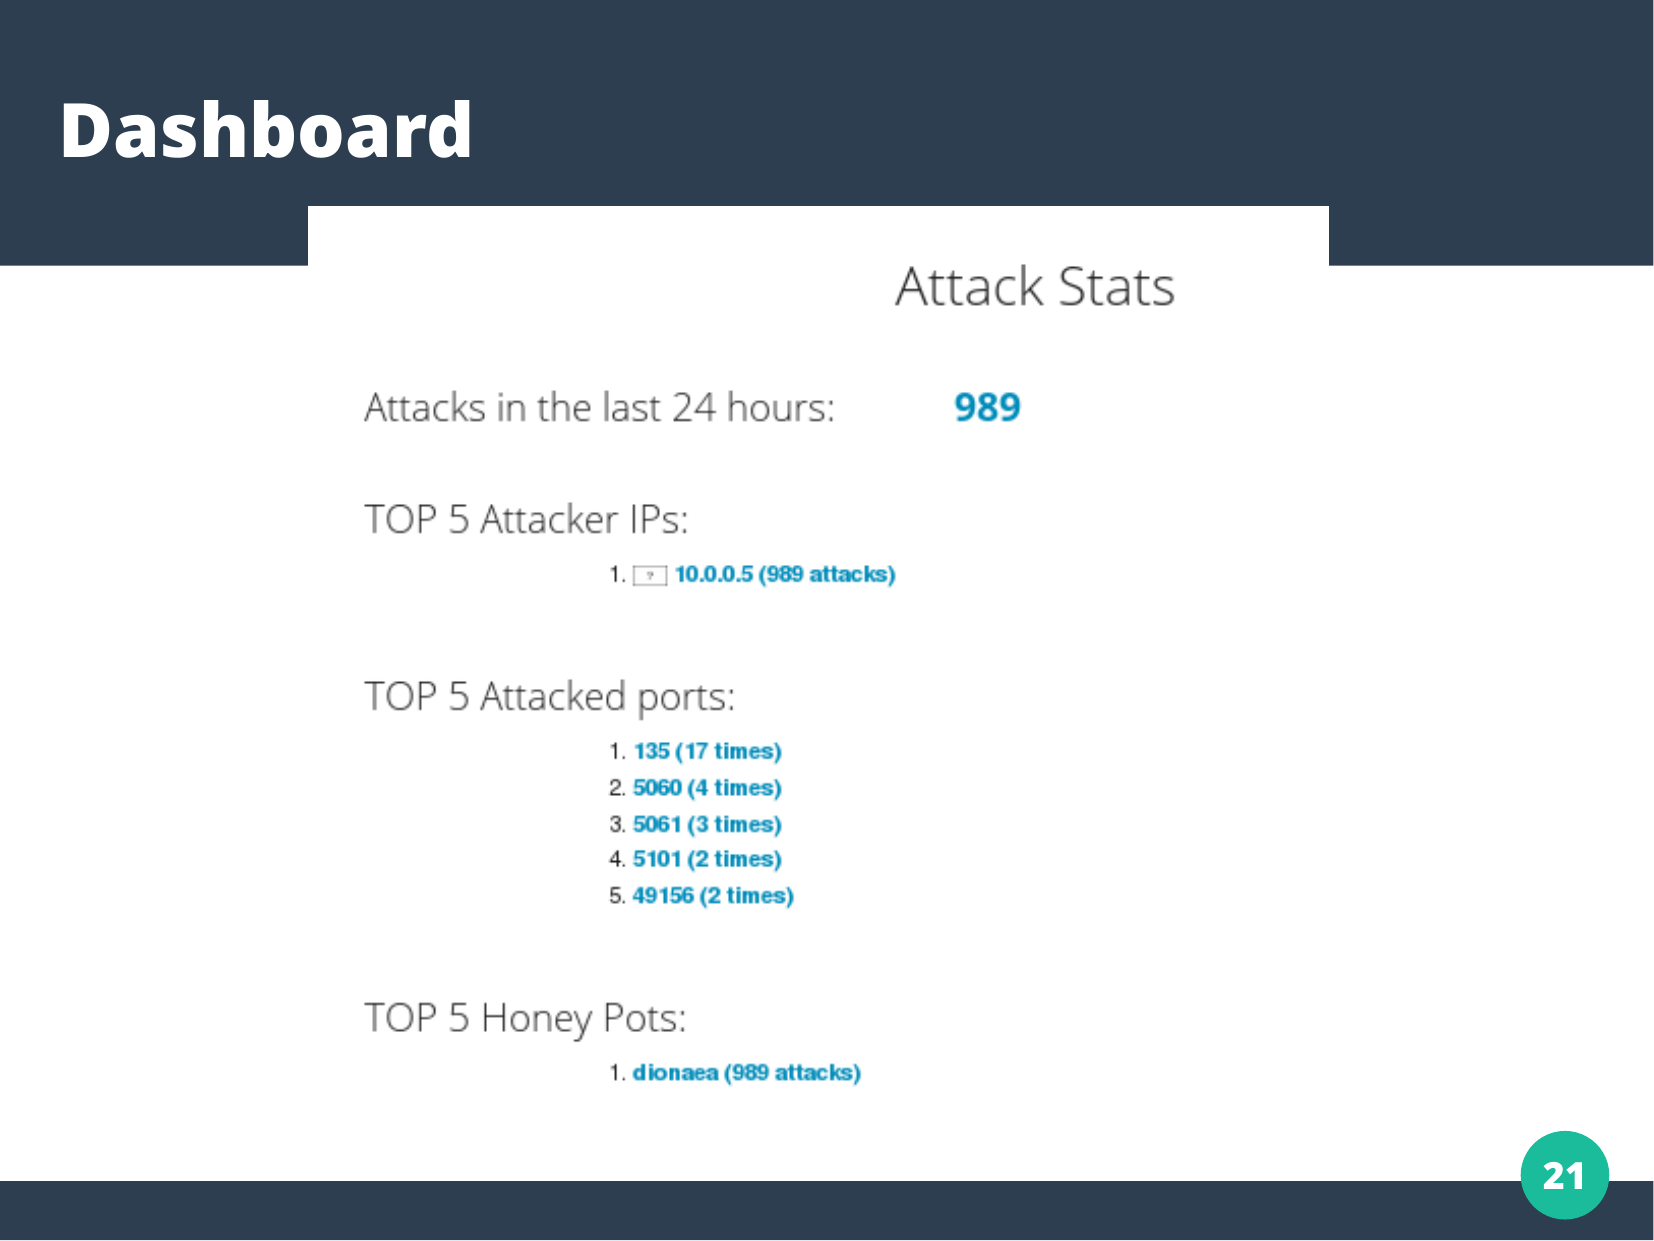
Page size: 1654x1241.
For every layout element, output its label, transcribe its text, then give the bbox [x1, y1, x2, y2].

picture [308, 206, 1329, 1155]
title Dashboard [59, 49, 1595, 207]
